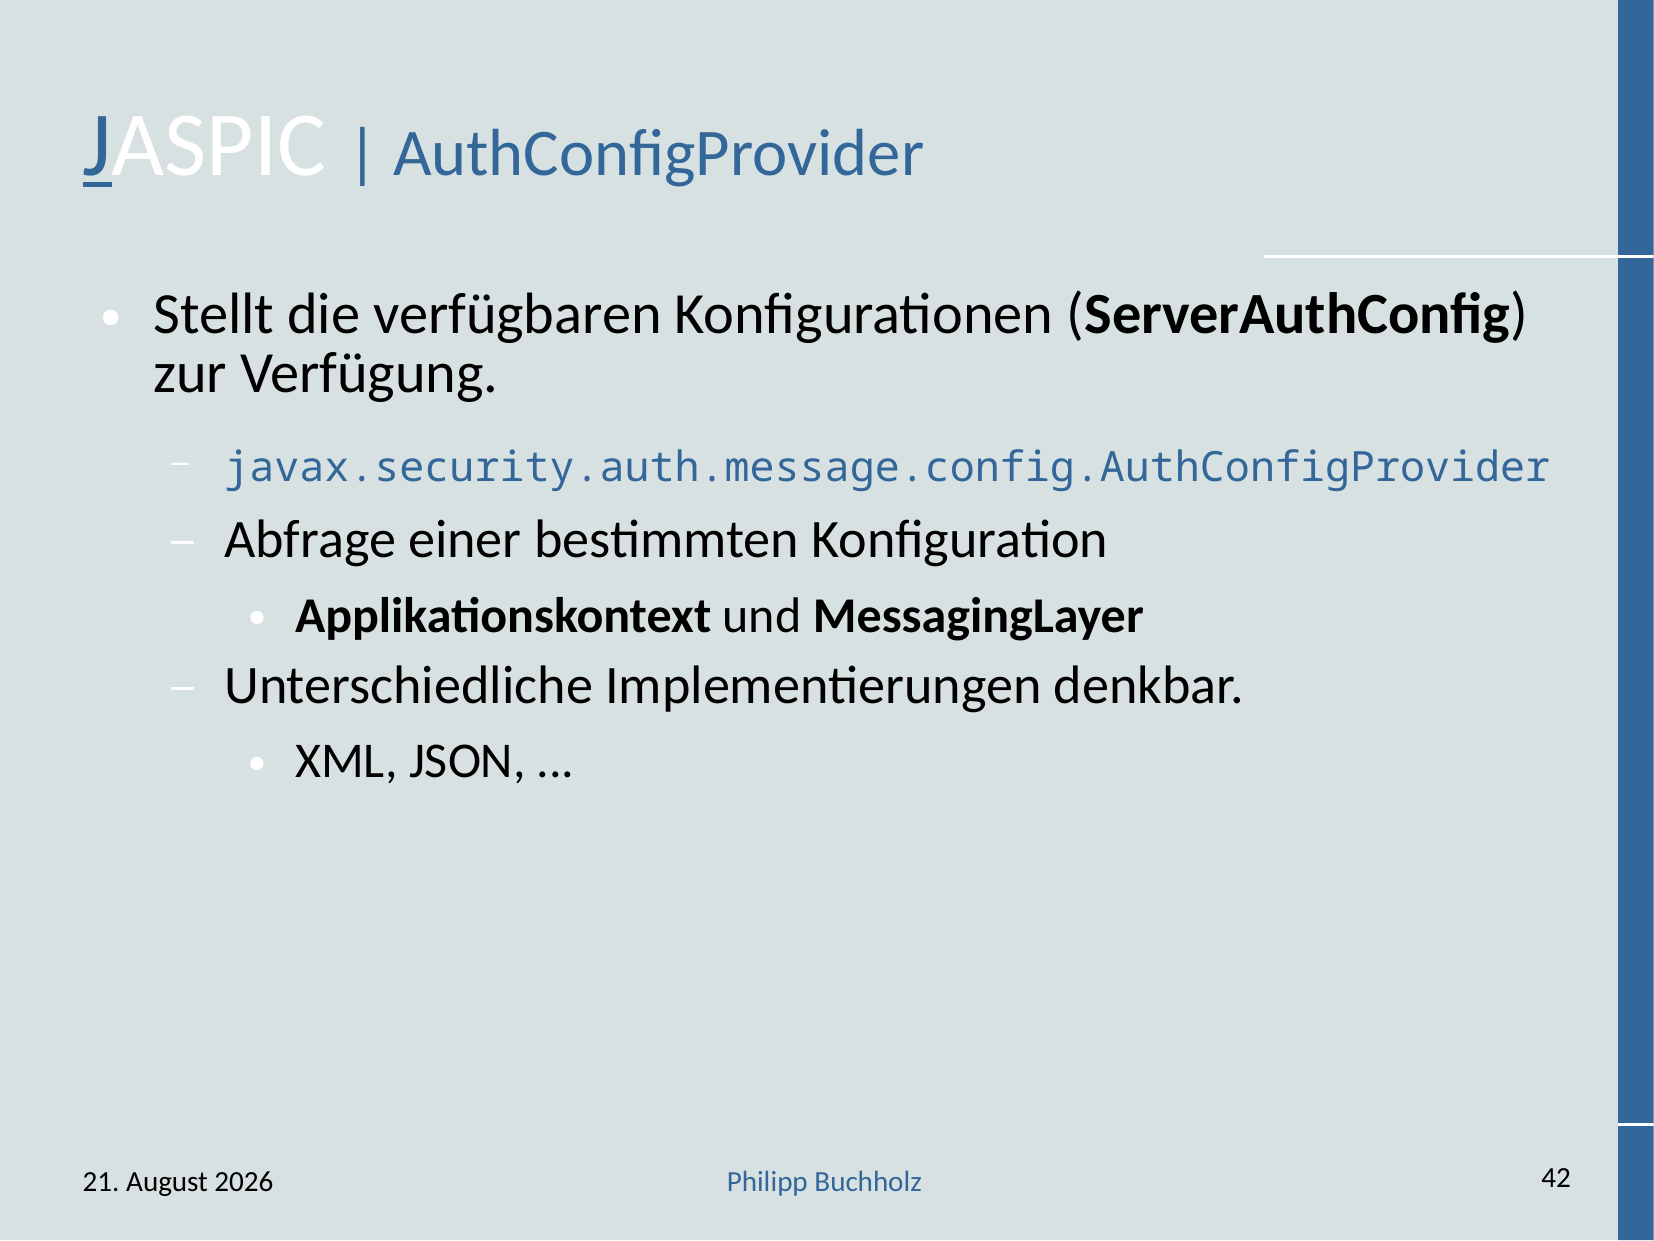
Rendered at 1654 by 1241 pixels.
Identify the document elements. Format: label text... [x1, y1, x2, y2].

title JASPIC | AuthConfigProvider [82, 40, 1571, 266]
list Stellt die verfügbaren Konfigurationen (ServerAuthConfig) zur Verfügung. javax.security.auth.message.config.AuthConfigProvider Abfrage einer bestimmten Konfiguration Applikationskontext und MessagingLayer Unterschiedliche Implementierungen denkbar. XML, JSON, ... [82, 290, 1571, 1109]
